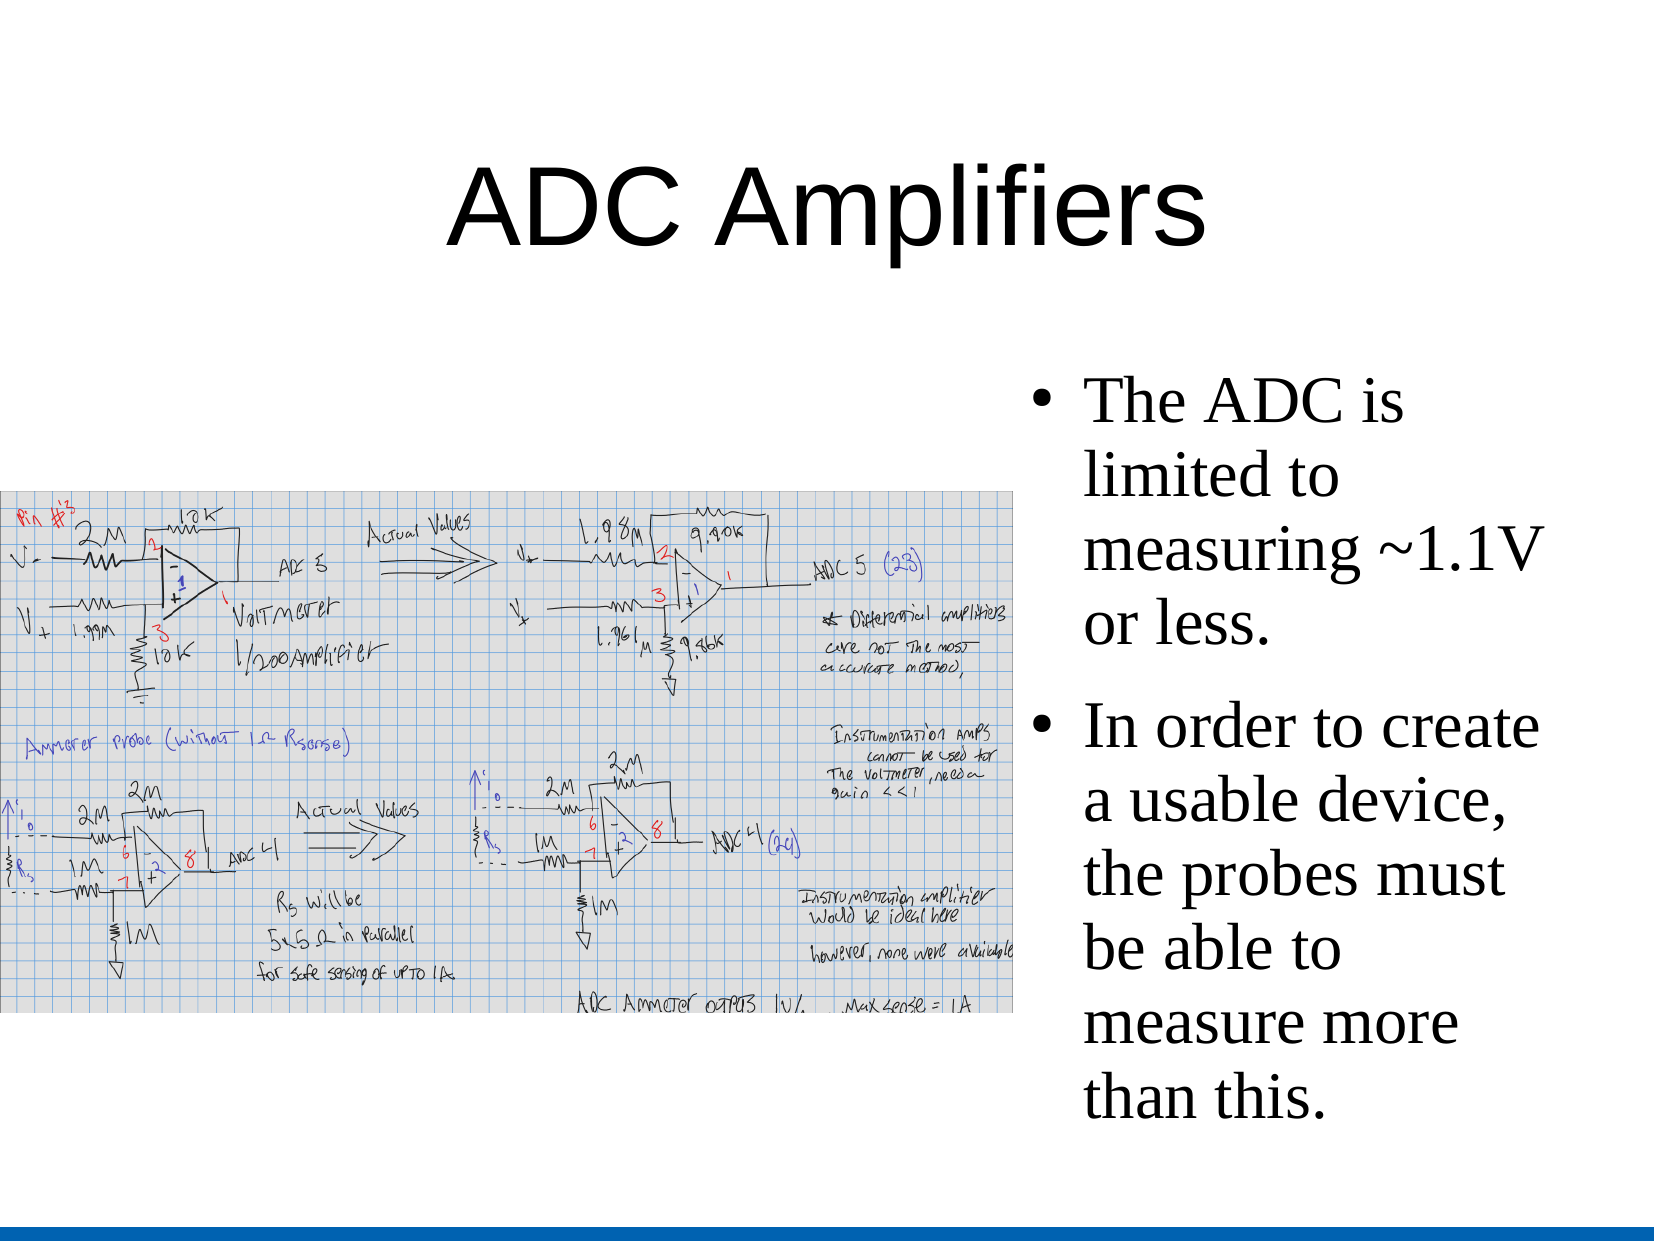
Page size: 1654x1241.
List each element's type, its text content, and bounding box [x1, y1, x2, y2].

list The ADC is limited to measuring ~1.1V or less. In order to create a usable device, the probes must be able to measure more than this. [1012, 362, 1579, 1241]
picture [0, 491, 1013, 1013]
title ADC Amplifiers [121, 102, 1534, 310]
